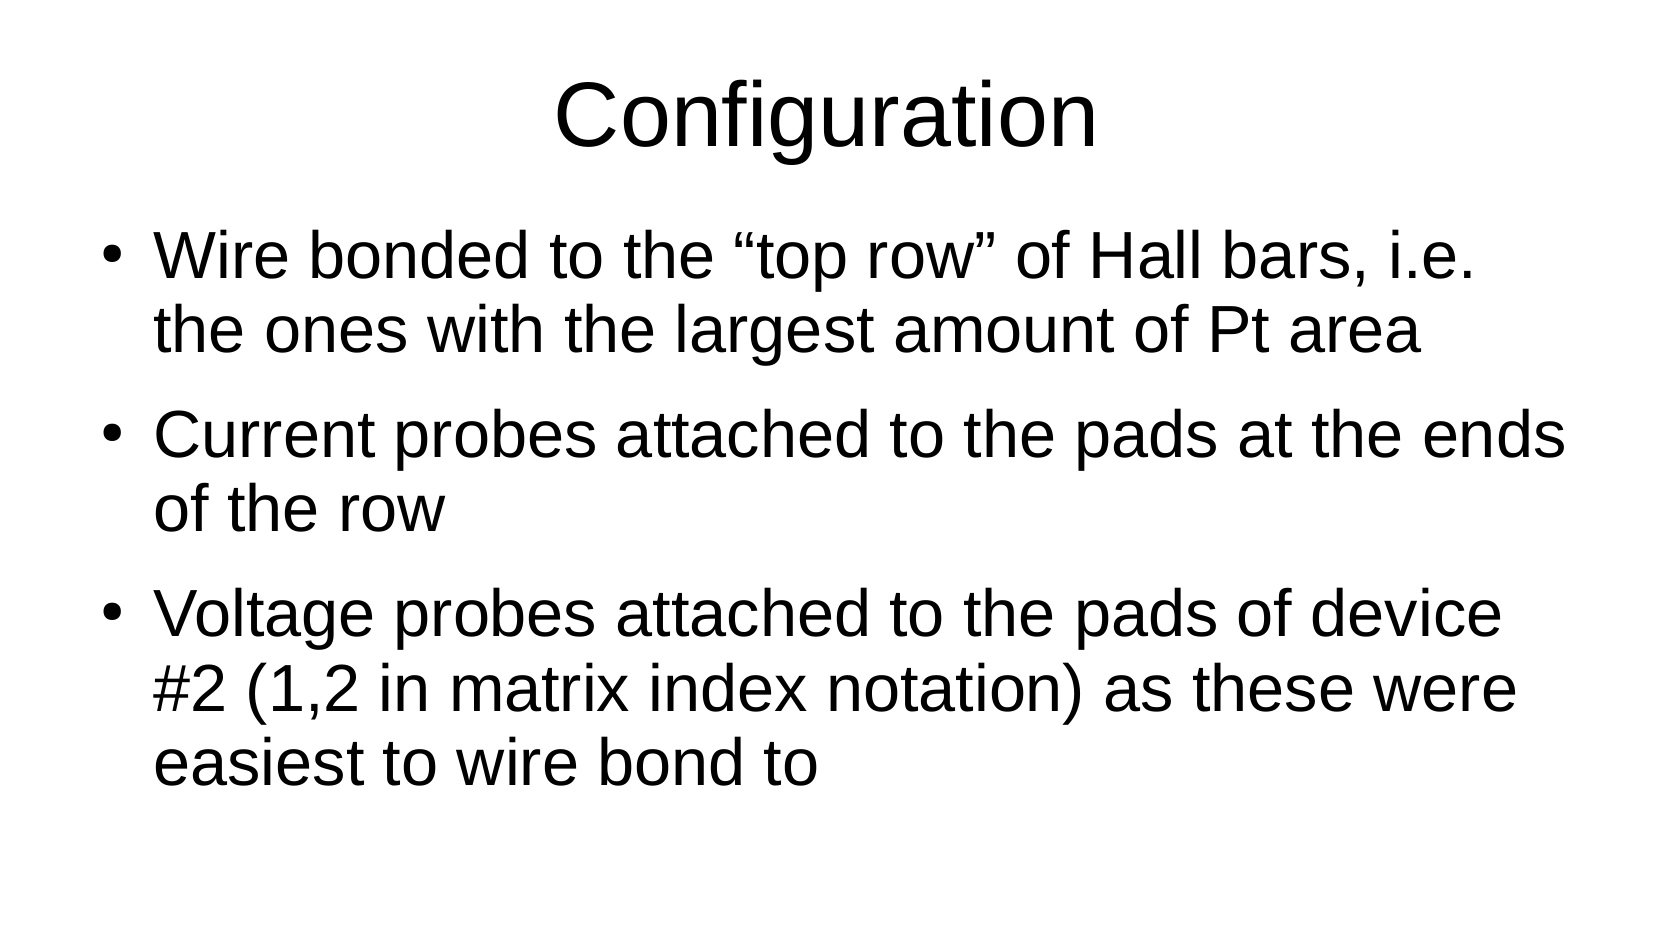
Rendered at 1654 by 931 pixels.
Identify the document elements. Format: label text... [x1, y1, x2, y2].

title Configuration [82, 37, 1571, 193]
list Wire bonded to the “top row” of Hall bars, i.e. the ones with the largest amount of Pt area Current probes attached to the pads at the ends of the row Voltage probes attached to the pads of device #2 (1,2 in matrix index notation) as these were easiest to wire bond to [82, 217, 1571, 758]
